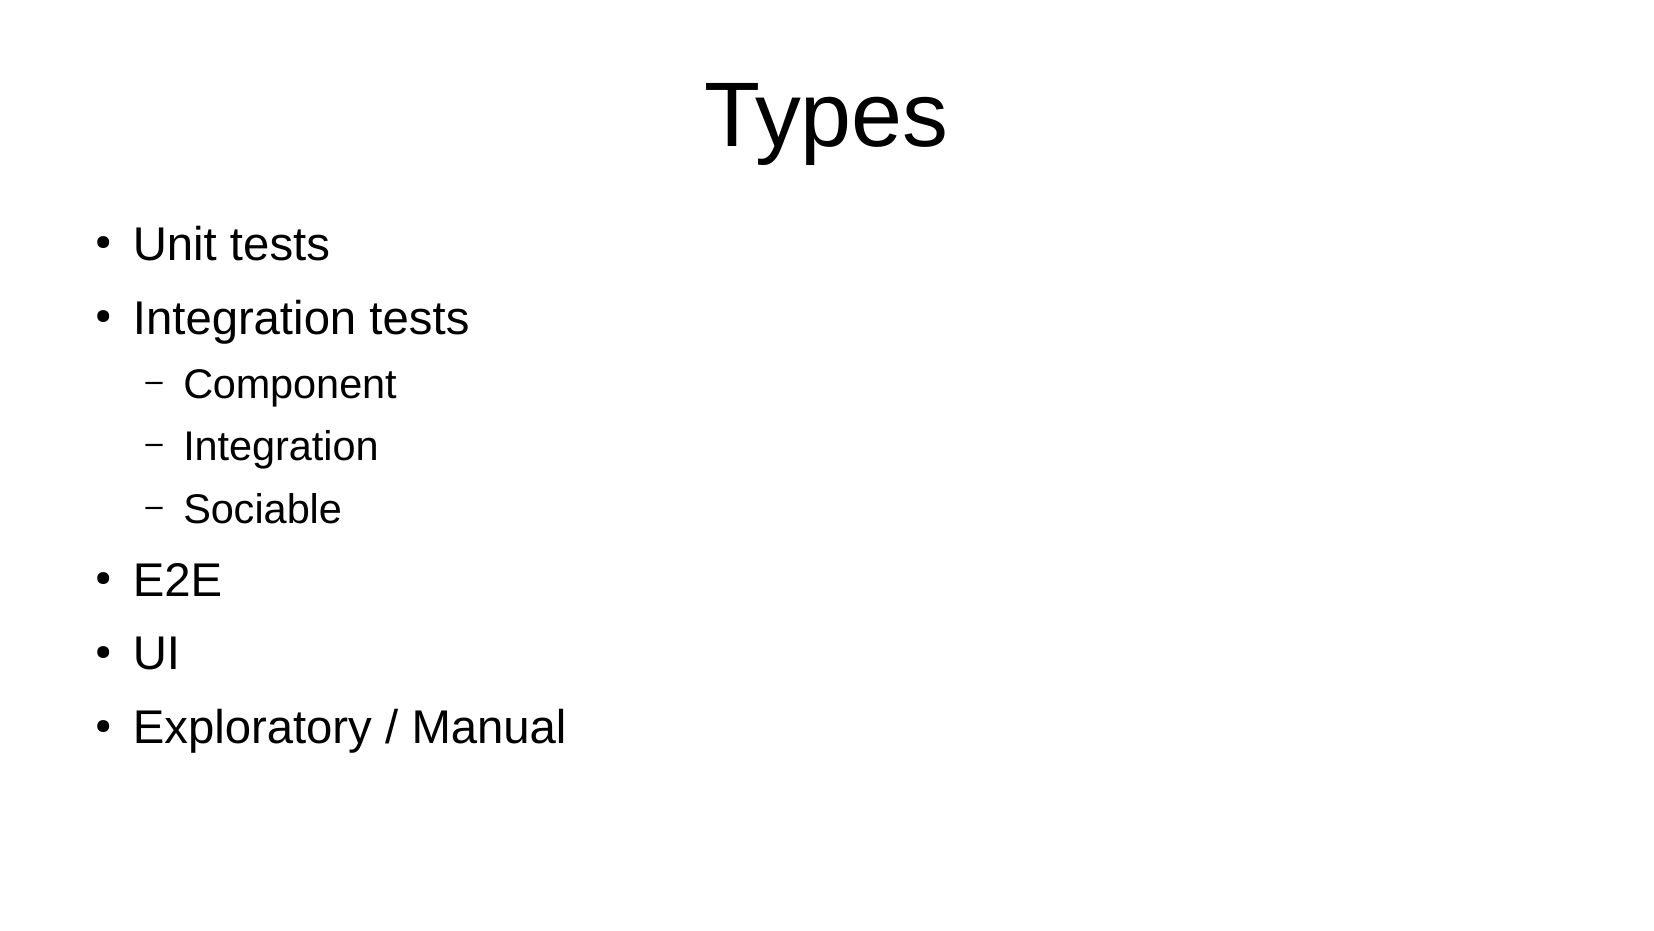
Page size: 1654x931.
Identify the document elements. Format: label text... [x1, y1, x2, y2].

list Unit tests Integration tests Component Integration Sociable E2E UI Exploratory / Manual [82, 217, 1571, 758]
title Types [82, 37, 1571, 193]
